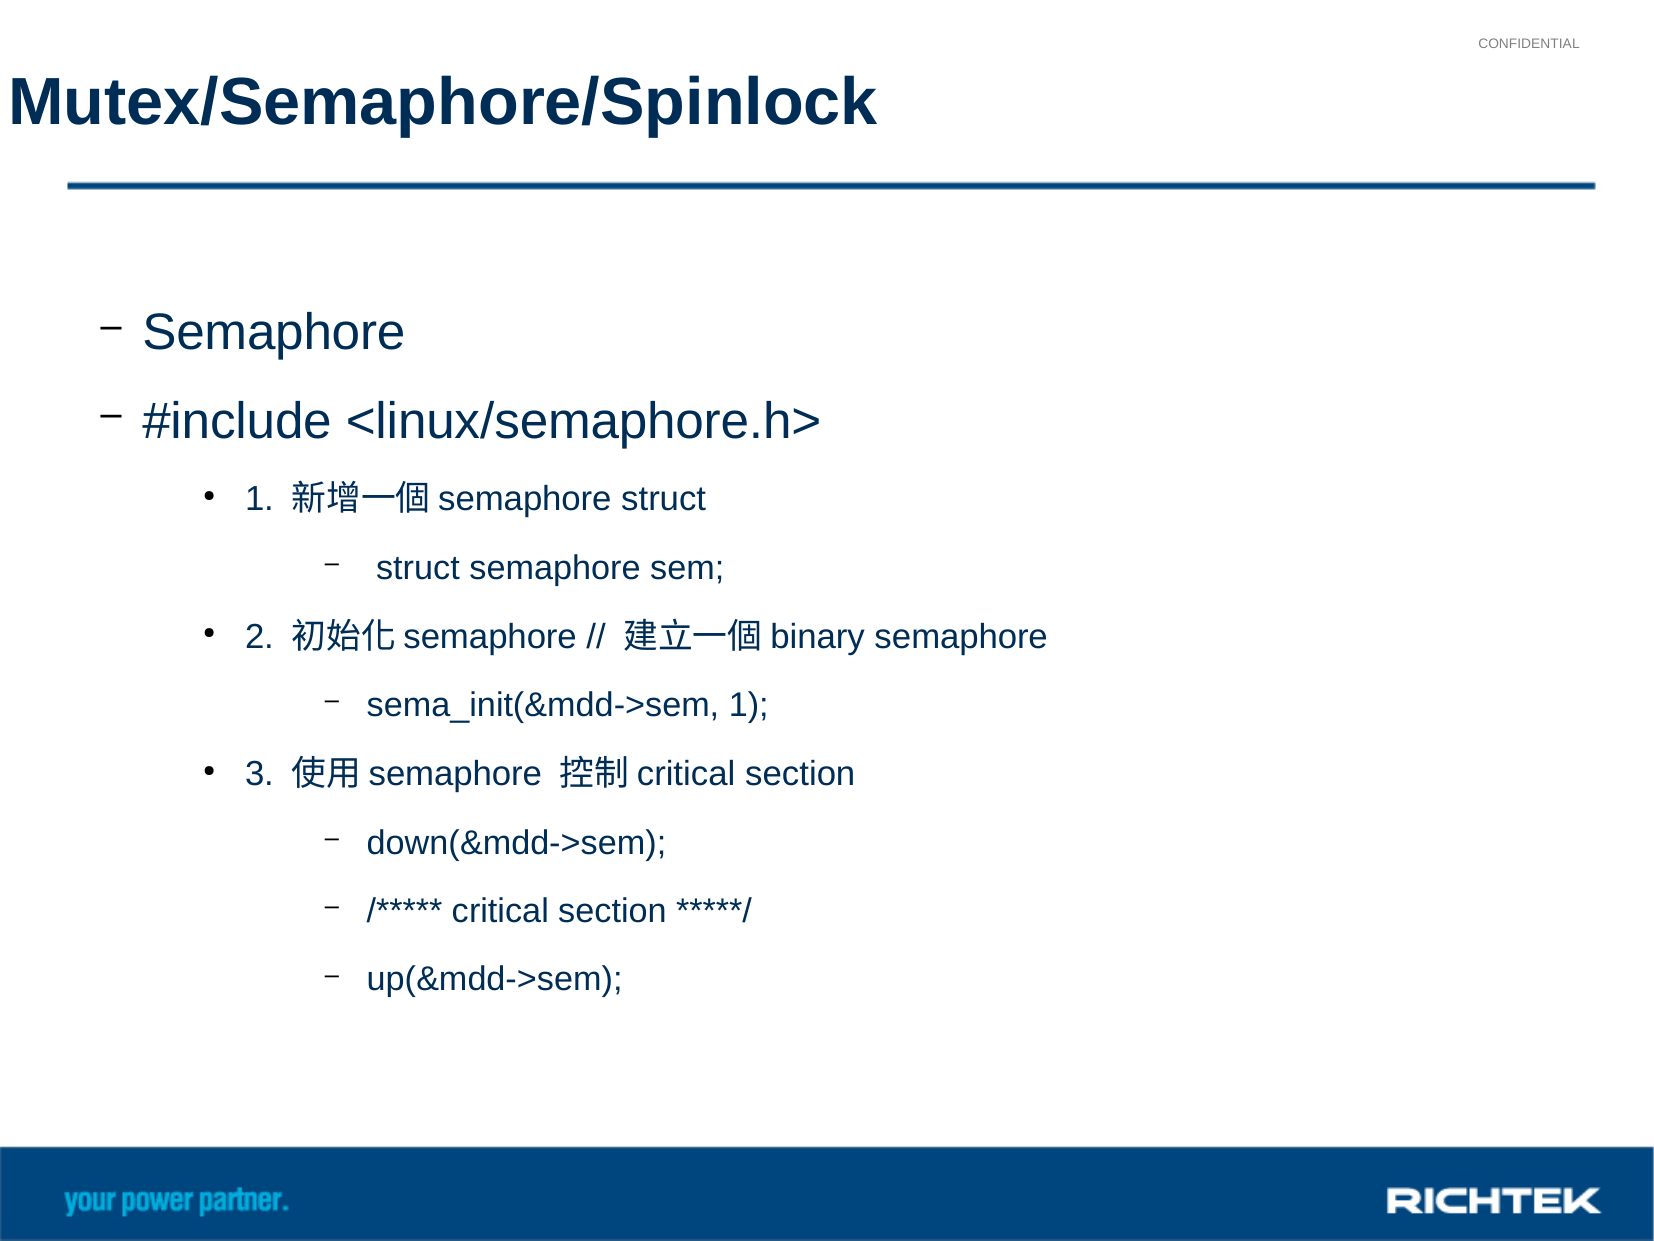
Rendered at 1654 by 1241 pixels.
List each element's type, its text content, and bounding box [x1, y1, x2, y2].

title Mutex/Semaphore/Spinlock [0, 49, 1489, 257]
list Semaphore #include <linux/semaphore.h> 1. 新增一個semaphore struct struct semaphore sem; 2. 初始化semaphore // 建立一個binary semaphore sema_init(&mdd->sem, 1); 3. 使用semaphore 控制critical section down(&mdd->sem); /***** critical section *****/ up(&mdd->sem); [0, 290, 1489, 1010]
